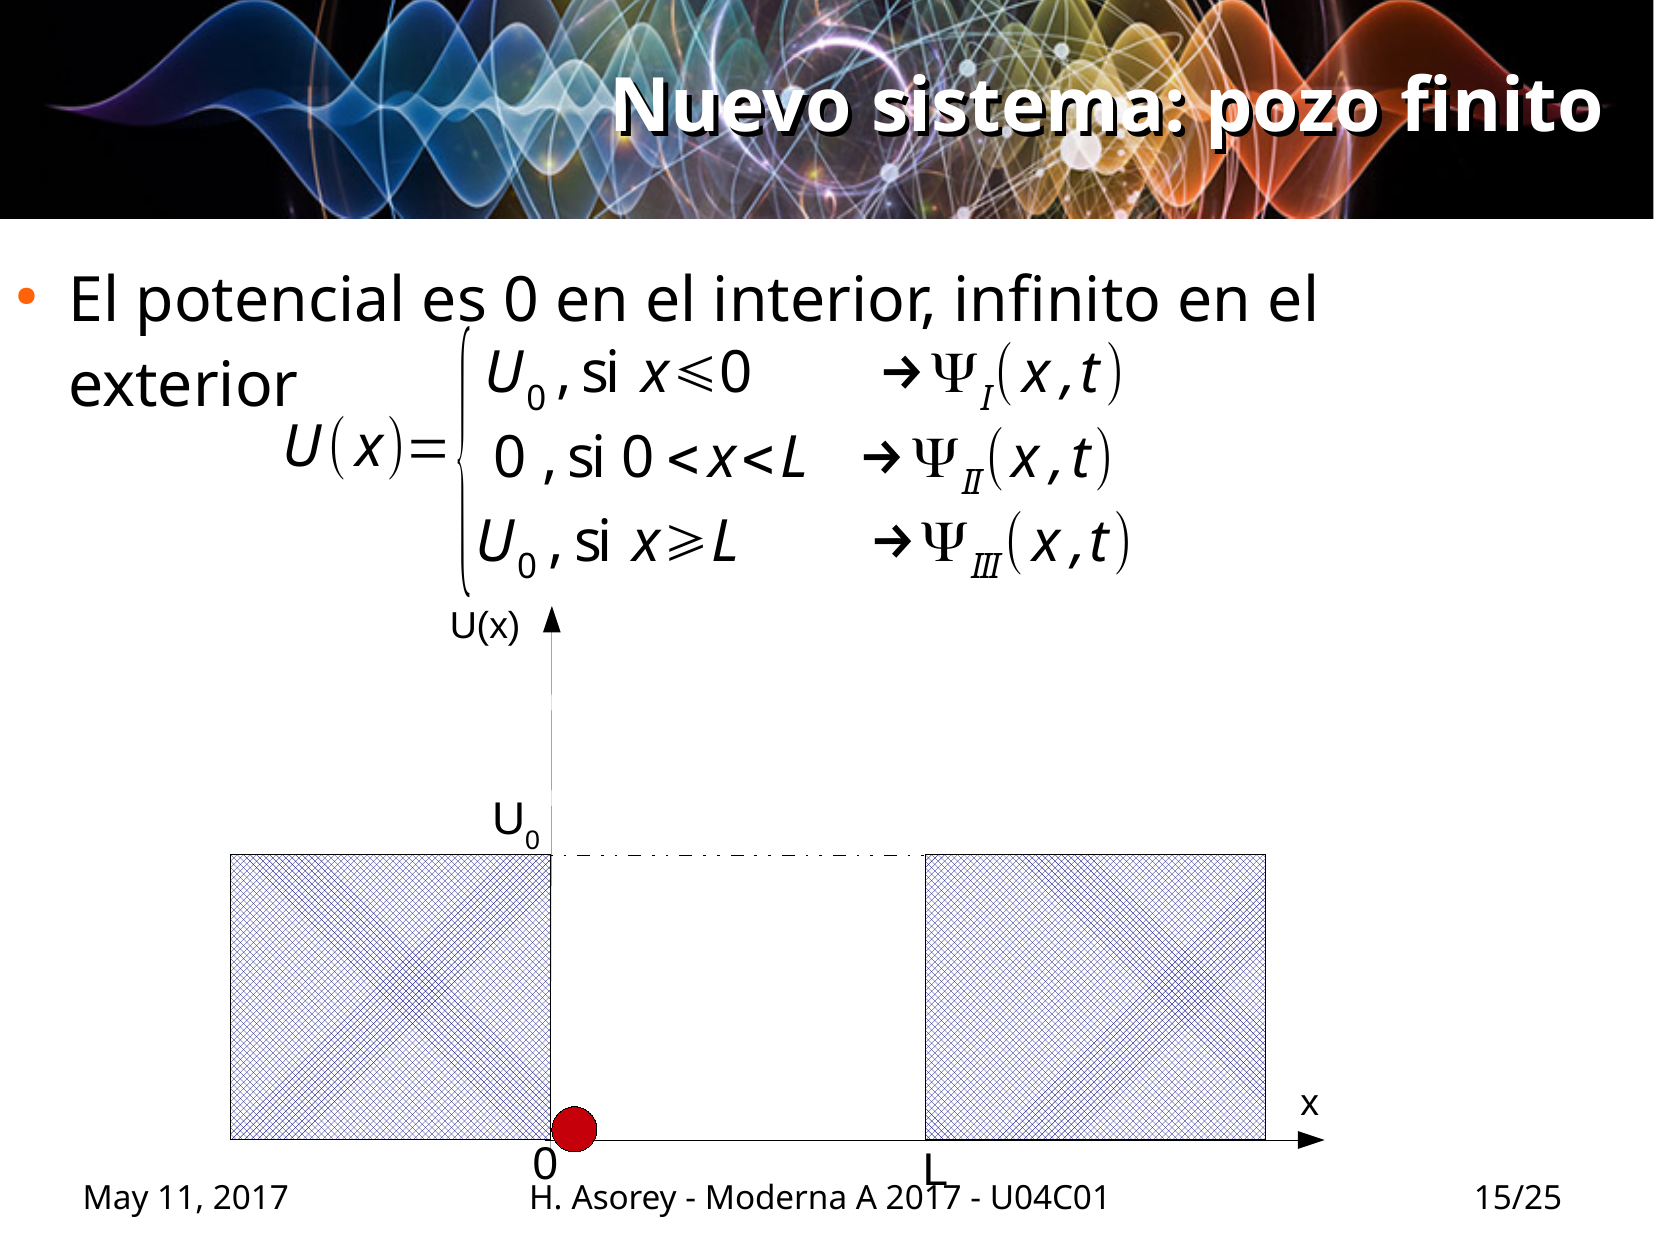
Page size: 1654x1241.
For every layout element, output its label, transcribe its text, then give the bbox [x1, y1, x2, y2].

text_box 0 [517, 1130, 589, 1221]
picture [0, 0, 1654, 219]
text_box L [907, 1136, 979, 1227]
text_box [925, 854, 1266, 1140]
chart [275, 324, 1141, 601]
text_box U(x) [435, 601, 536, 687]
text_box U0 [477, 785, 555, 876]
title Nuevo sistema: pozo finito [45, 15, 1606, 191]
list El potencial es 0 en el interior, infinito en el exterior [0, 255, 1558, 946]
text_box x [1285, 1074, 1356, 1165]
text_box [230, 854, 597, 1147]
